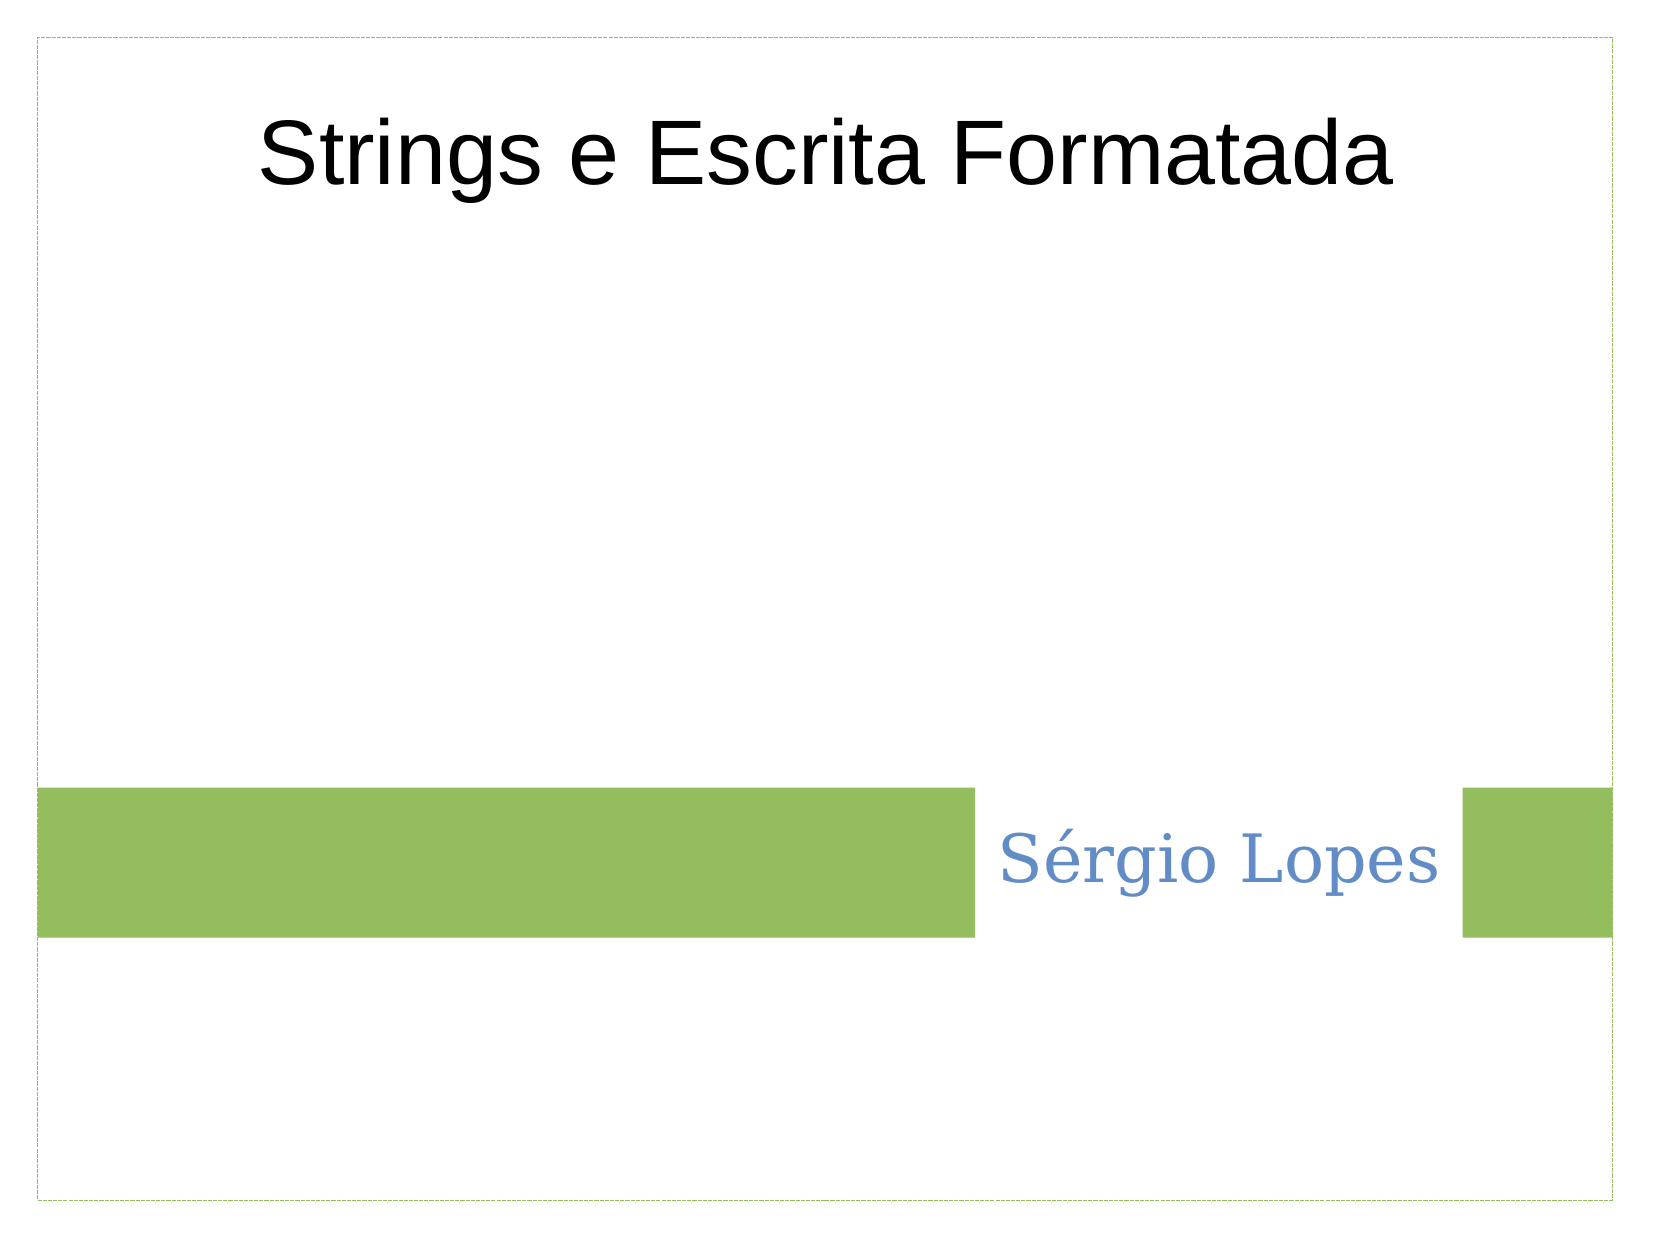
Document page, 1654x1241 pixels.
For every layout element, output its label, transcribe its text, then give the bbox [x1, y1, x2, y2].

text_box Sérgio Lopes [982, 813, 1456, 906]
text_box [1462, 787, 1613, 938]
title Strings e Escrita Formatada [82, 49, 1571, 257]
text_box [37, 787, 976, 938]
